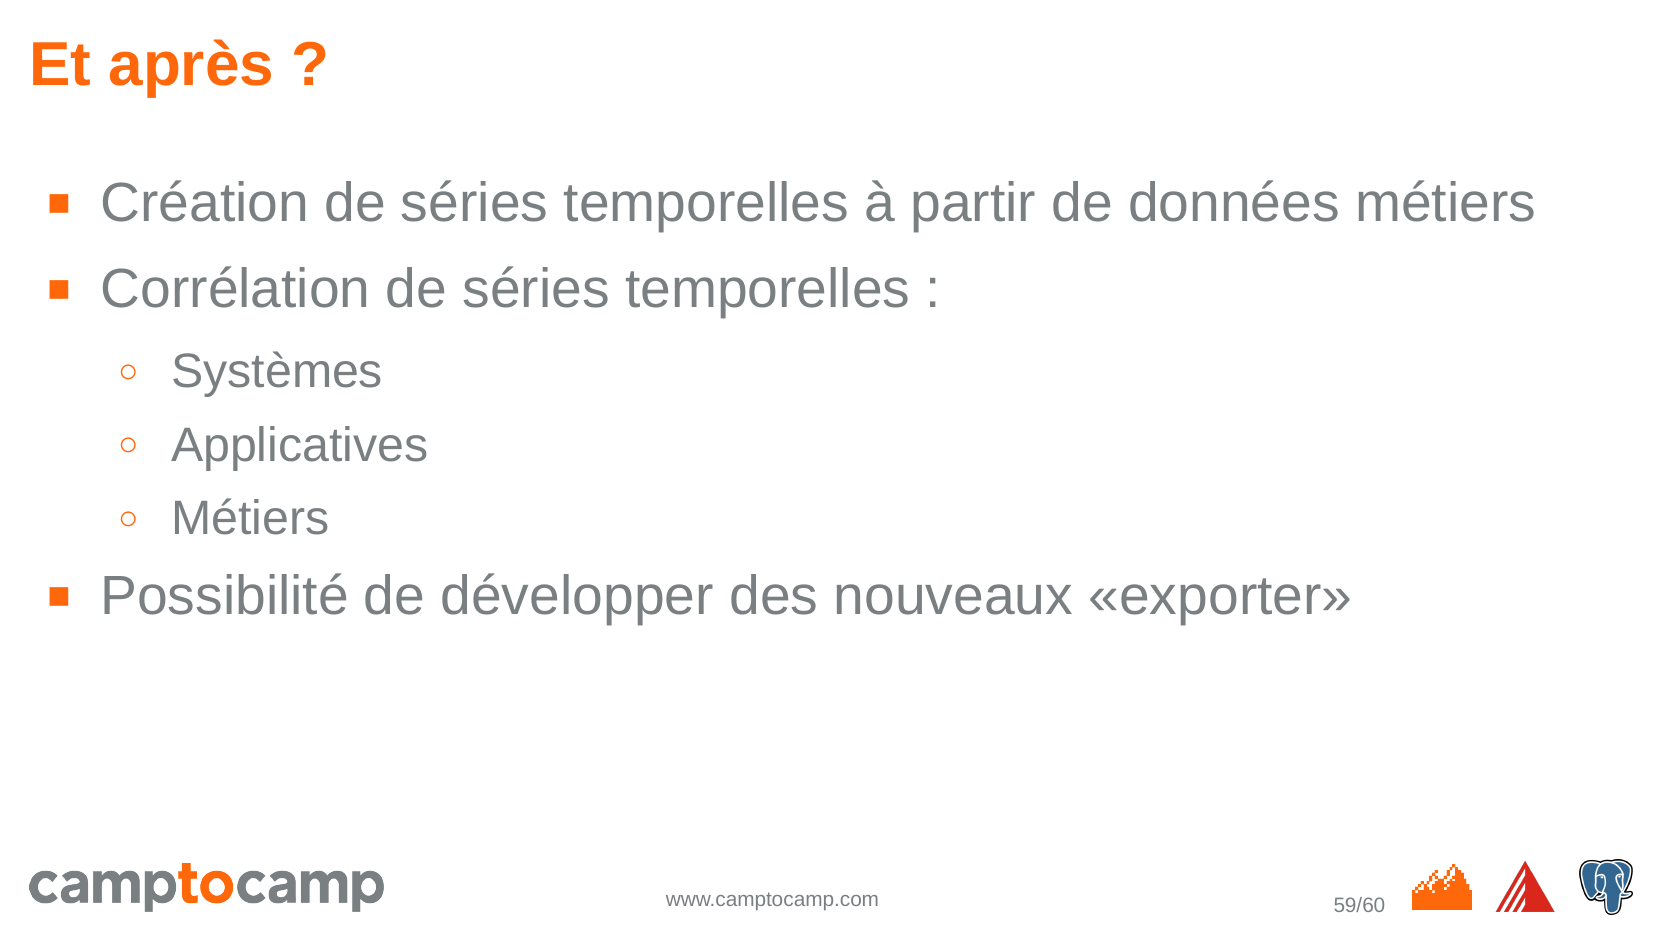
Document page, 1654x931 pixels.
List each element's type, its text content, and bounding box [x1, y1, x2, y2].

picture [1495, 856, 1556, 917]
picture [29, 863, 384, 912]
picture [1412, 864, 1472, 910]
list Création de séries temporelles à partir de données métiers Corrélation de séries temporelles : Systèmes Applicatives Métiers Possibilité de développer des nouveaux «exporter» [29, 171, 1625, 827]
picture [1579, 859, 1633, 915]
title Et après ? [29, 29, 1625, 156]
